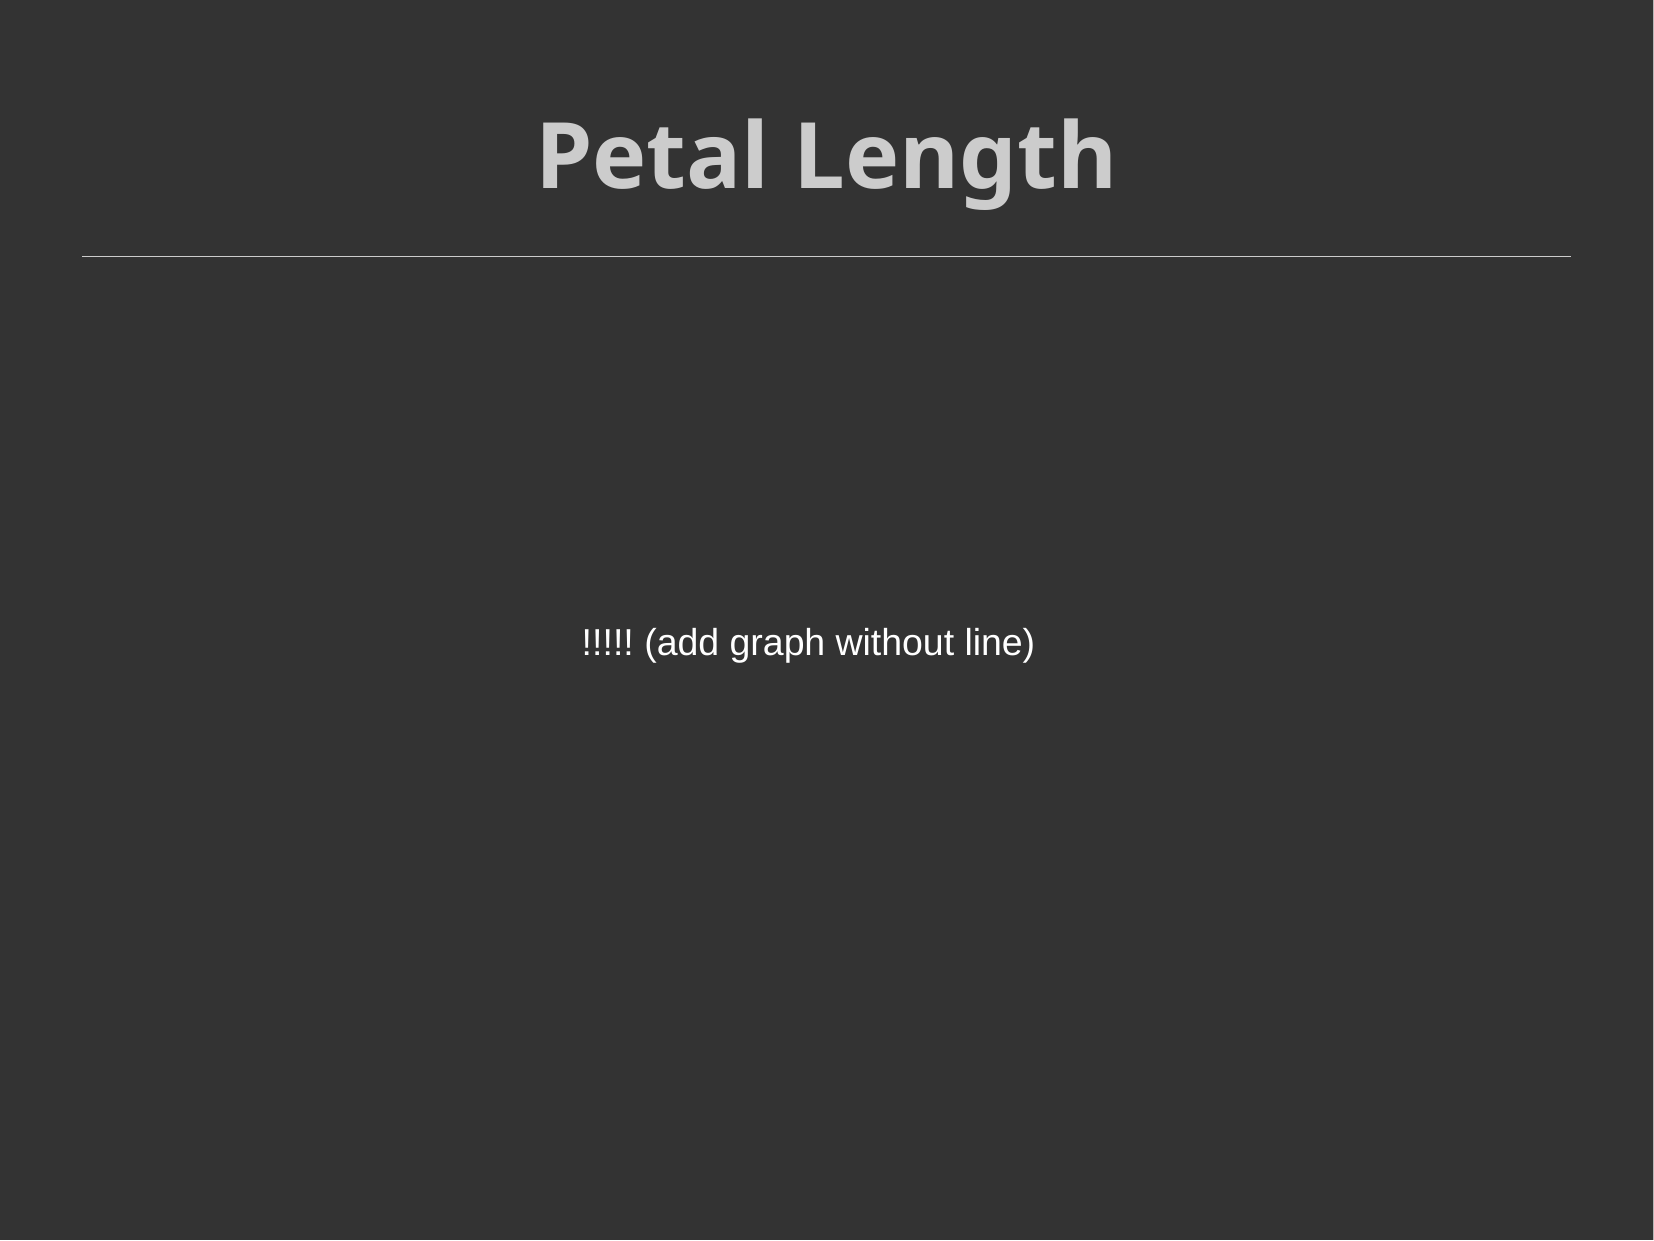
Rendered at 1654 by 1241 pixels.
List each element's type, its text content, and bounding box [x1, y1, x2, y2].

title Petal Length [82, 49, 1571, 257]
text_box !!!!! (add graph without line) [566, 614, 1052, 671]
